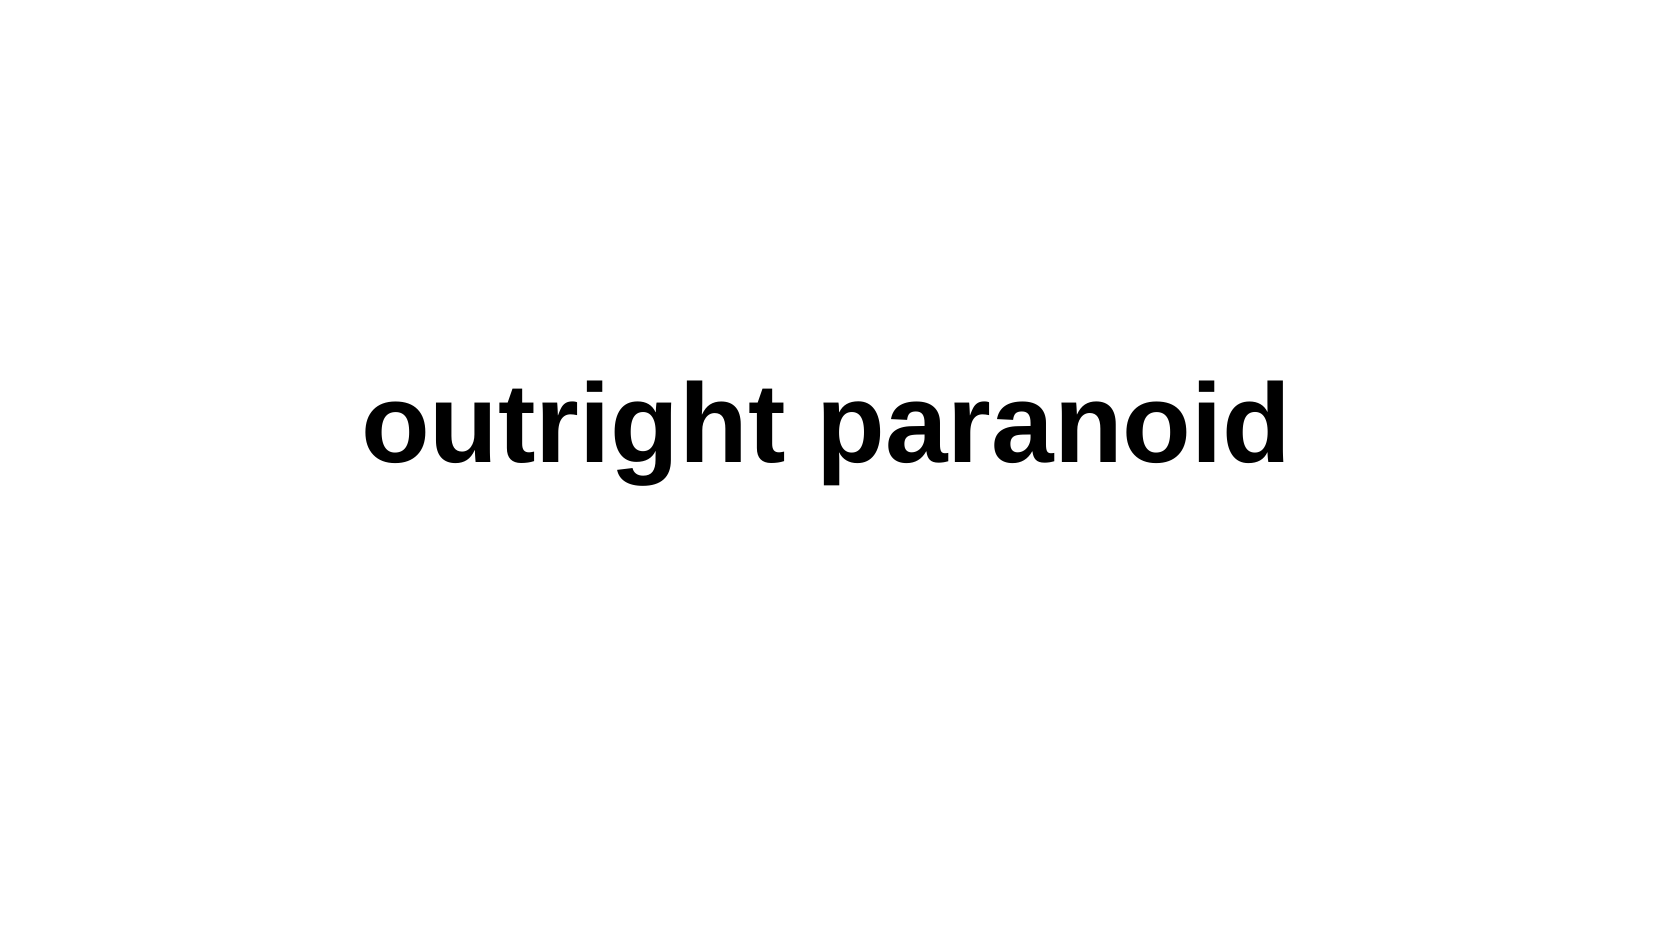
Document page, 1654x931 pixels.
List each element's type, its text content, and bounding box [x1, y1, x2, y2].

title outright paranoid [82, 345, 1571, 501]
